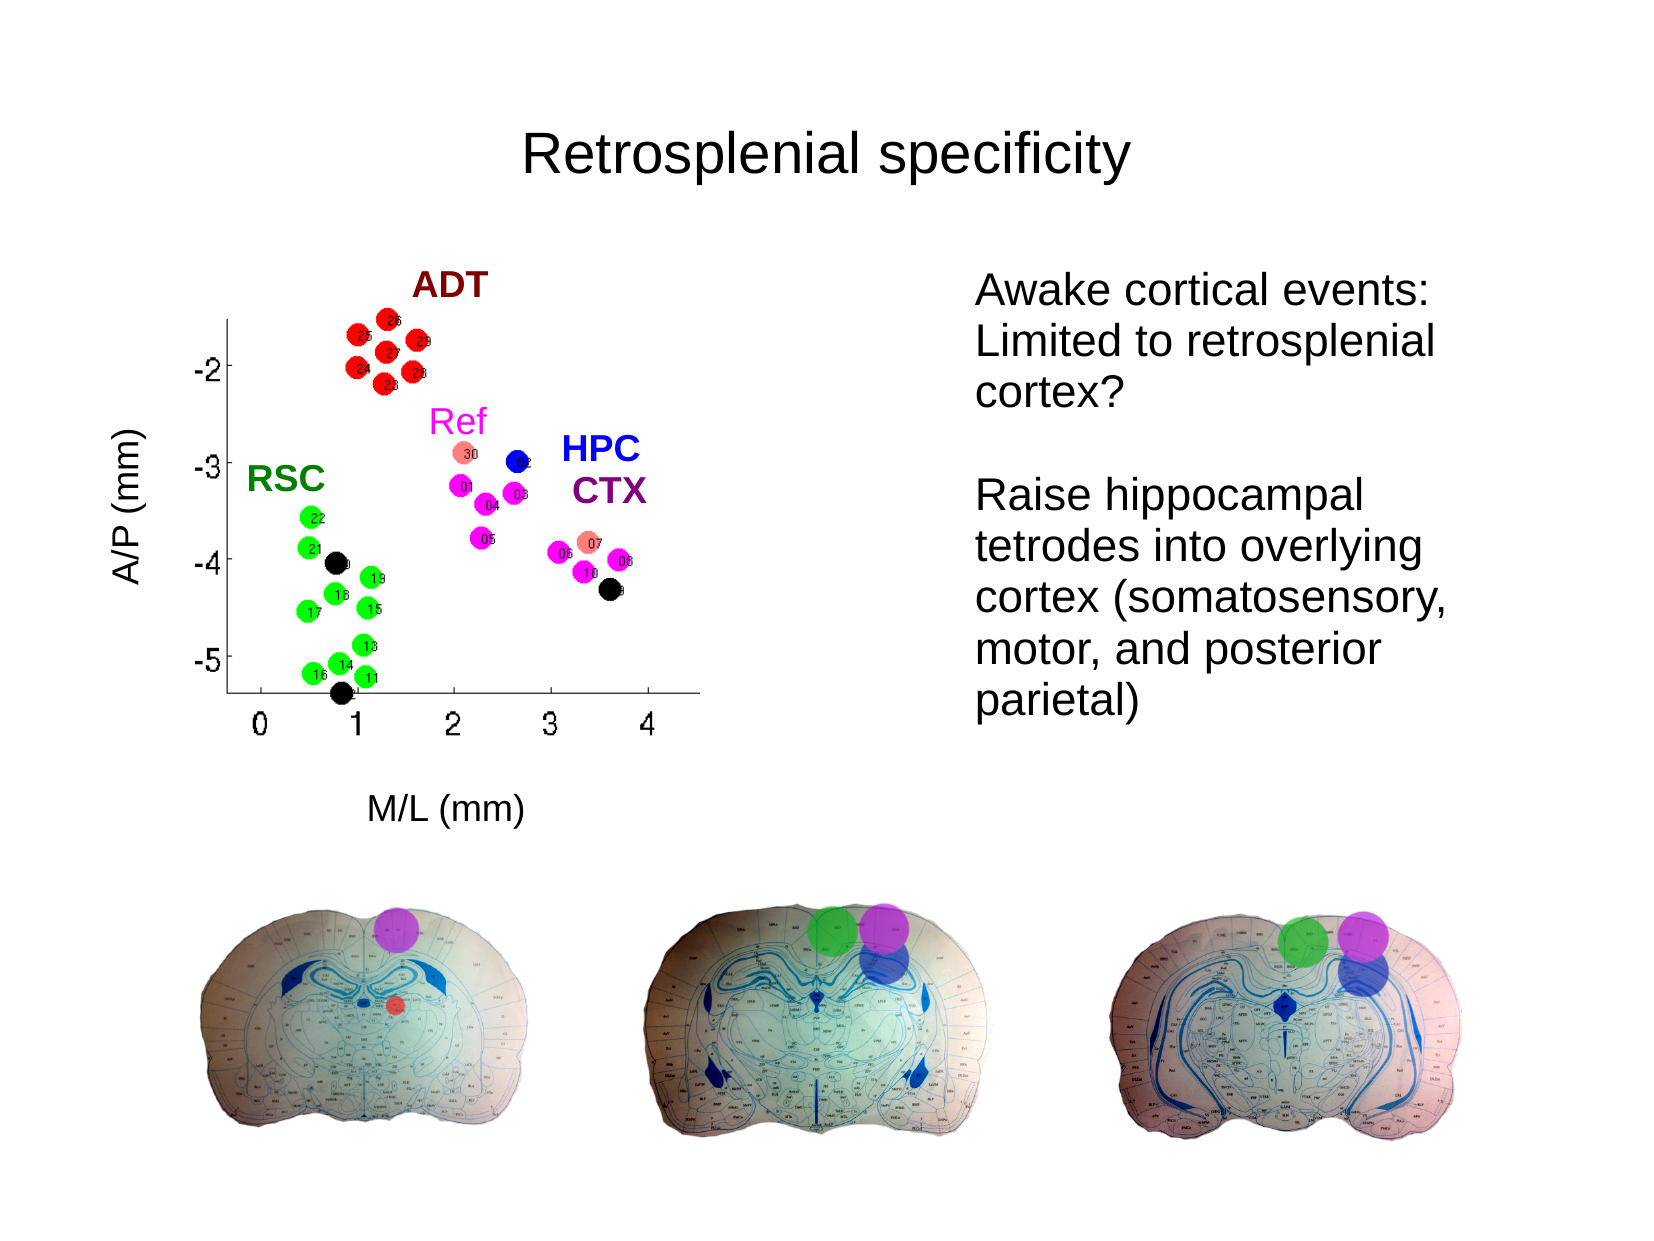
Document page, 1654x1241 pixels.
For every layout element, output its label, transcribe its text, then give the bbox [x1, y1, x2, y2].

text_box M/L (mm) [351, 780, 541, 837]
text_box A/P (mm) [96, 412, 154, 601]
picture [147, 284, 758, 743]
text_box Awake cortical events: Limited to retrosplenial cortex? Raise hippocampal tetrodes into overlying cortex (somatosensory, motor, and posterior parietal) [960, 256, 1516, 733]
text_box HPC CTX [546, 420, 667, 519]
text_box RSC [231, 450, 341, 534]
text_box ADT [396, 256, 504, 314]
title Retrosplenial specificity [82, 49, 1571, 257]
picture [165, 839, 1516, 1201]
text_box Ref [413, 393, 502, 451]
